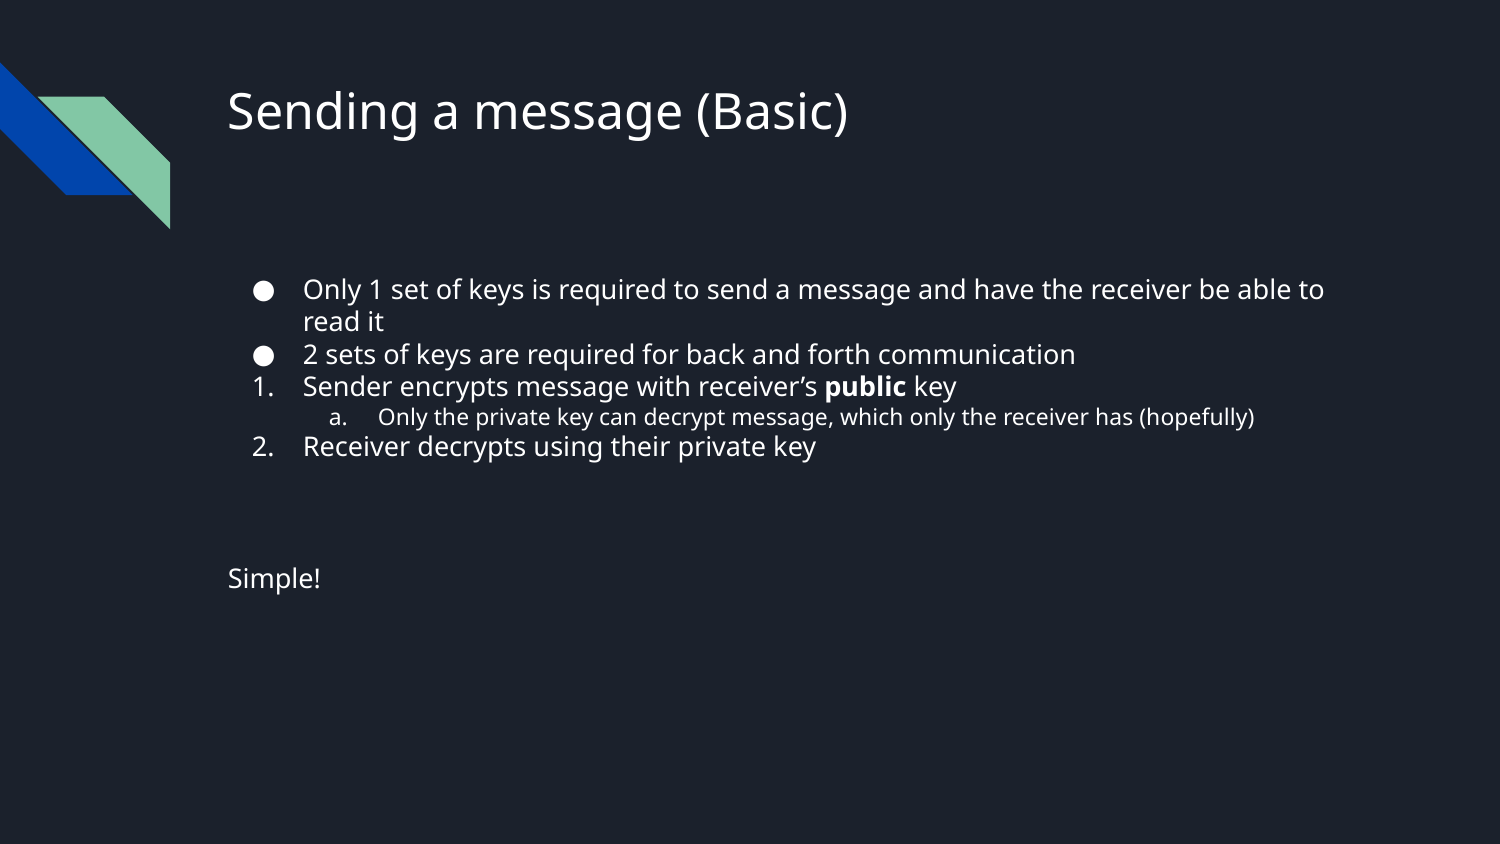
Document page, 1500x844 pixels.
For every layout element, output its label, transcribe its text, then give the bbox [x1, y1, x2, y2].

list Only 1 set of keys is required to send a message and have the receiver be able to read it 2 sets of keys are required for back and forth communication Sender encrypts message with receiver’s public key Only the private key can decrypt message, which only the receiver has (hopefully) Receiver decrypts using their private key Simple! [212, 257, 1368, 735]
title Sending a message (Basic) [212, 64, 1368, 215]
